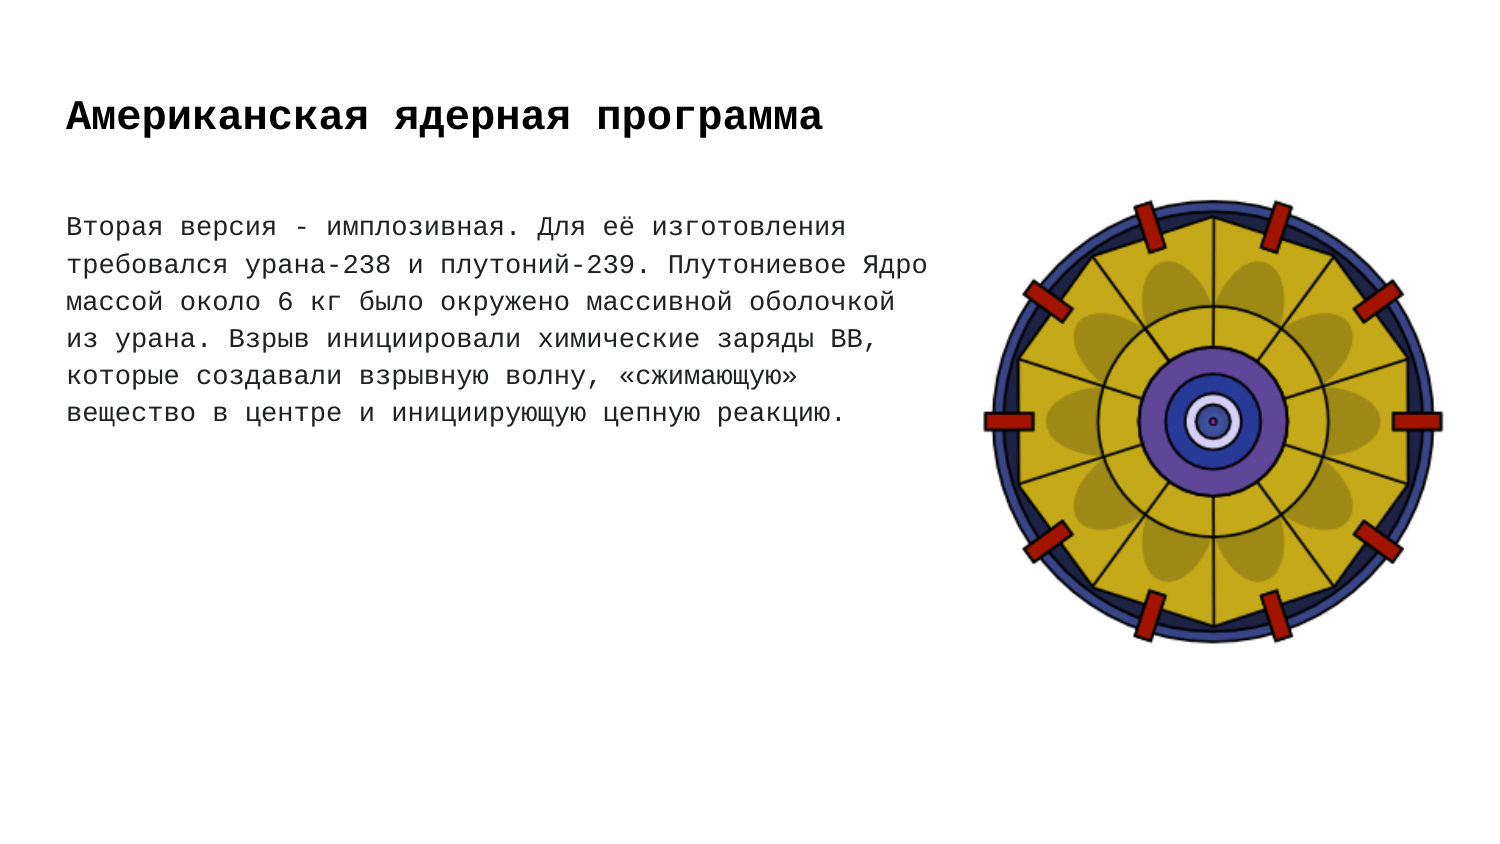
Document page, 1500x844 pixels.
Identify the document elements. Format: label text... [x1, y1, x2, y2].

title Американская ядерная программа [51, 72, 1449, 167]
list Вторая версия - имплозивная. Для её изготовления требовался урана-238 и плутоний-239. Плутониевое Ядро массой около 6 кг было окружено массивной оболочкой из урана. Взрыв инициировали химические заряды ВВ, которые создавали взрывную волну, «сжимающую» вещество в центре и инициирующую цепную реакцию. [51, 189, 956, 618]
picture [979, 191, 1448, 650]
